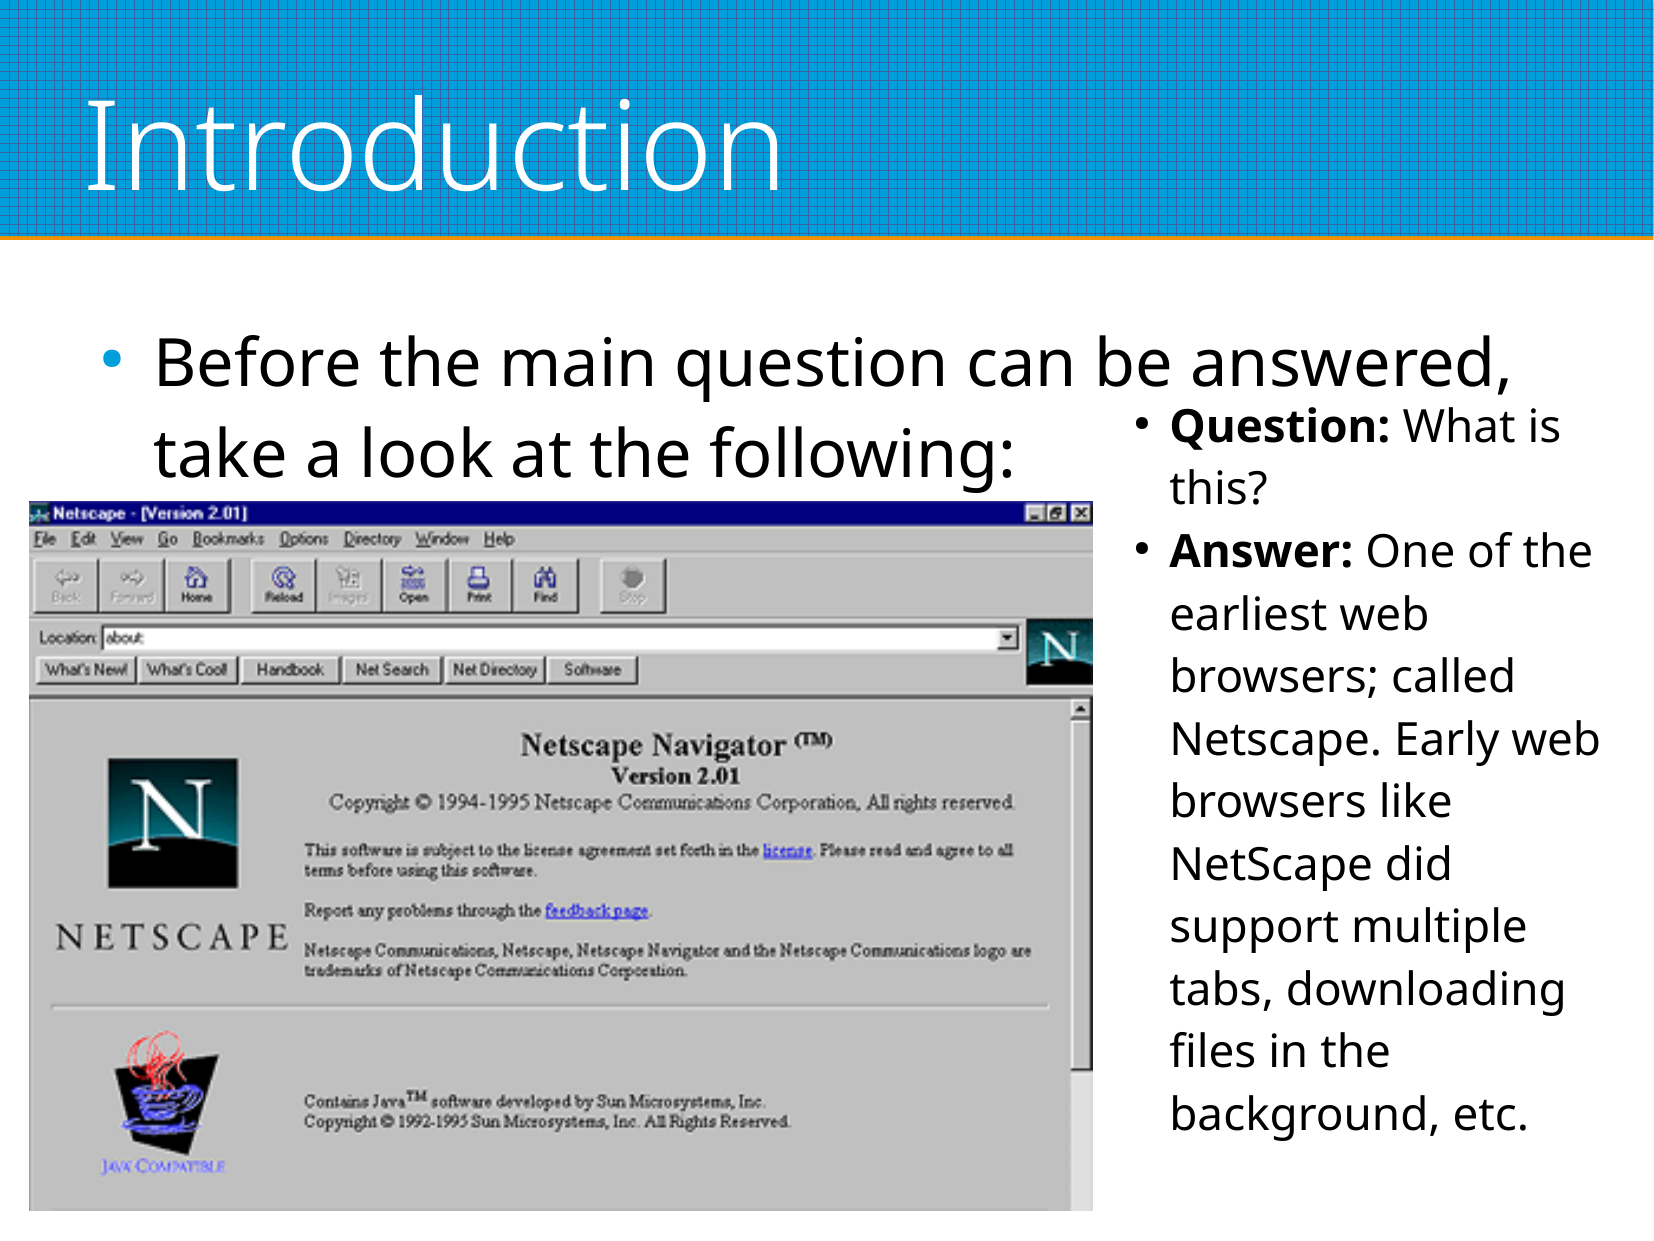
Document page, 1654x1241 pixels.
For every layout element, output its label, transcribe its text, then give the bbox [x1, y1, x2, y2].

title Introduction [82, 19, 1571, 227]
text_box Question: What is this? Answer: One of the earliest web browsers; called Netscape. Early web browsers like NetScape did support multiple tabs, downloading files in the background, etc. [1127, 503, 1625, 1034]
picture [29, 501, 1093, 1211]
list Before the main question can be answered, take a look at the following: [82, 314, 1563, 502]
